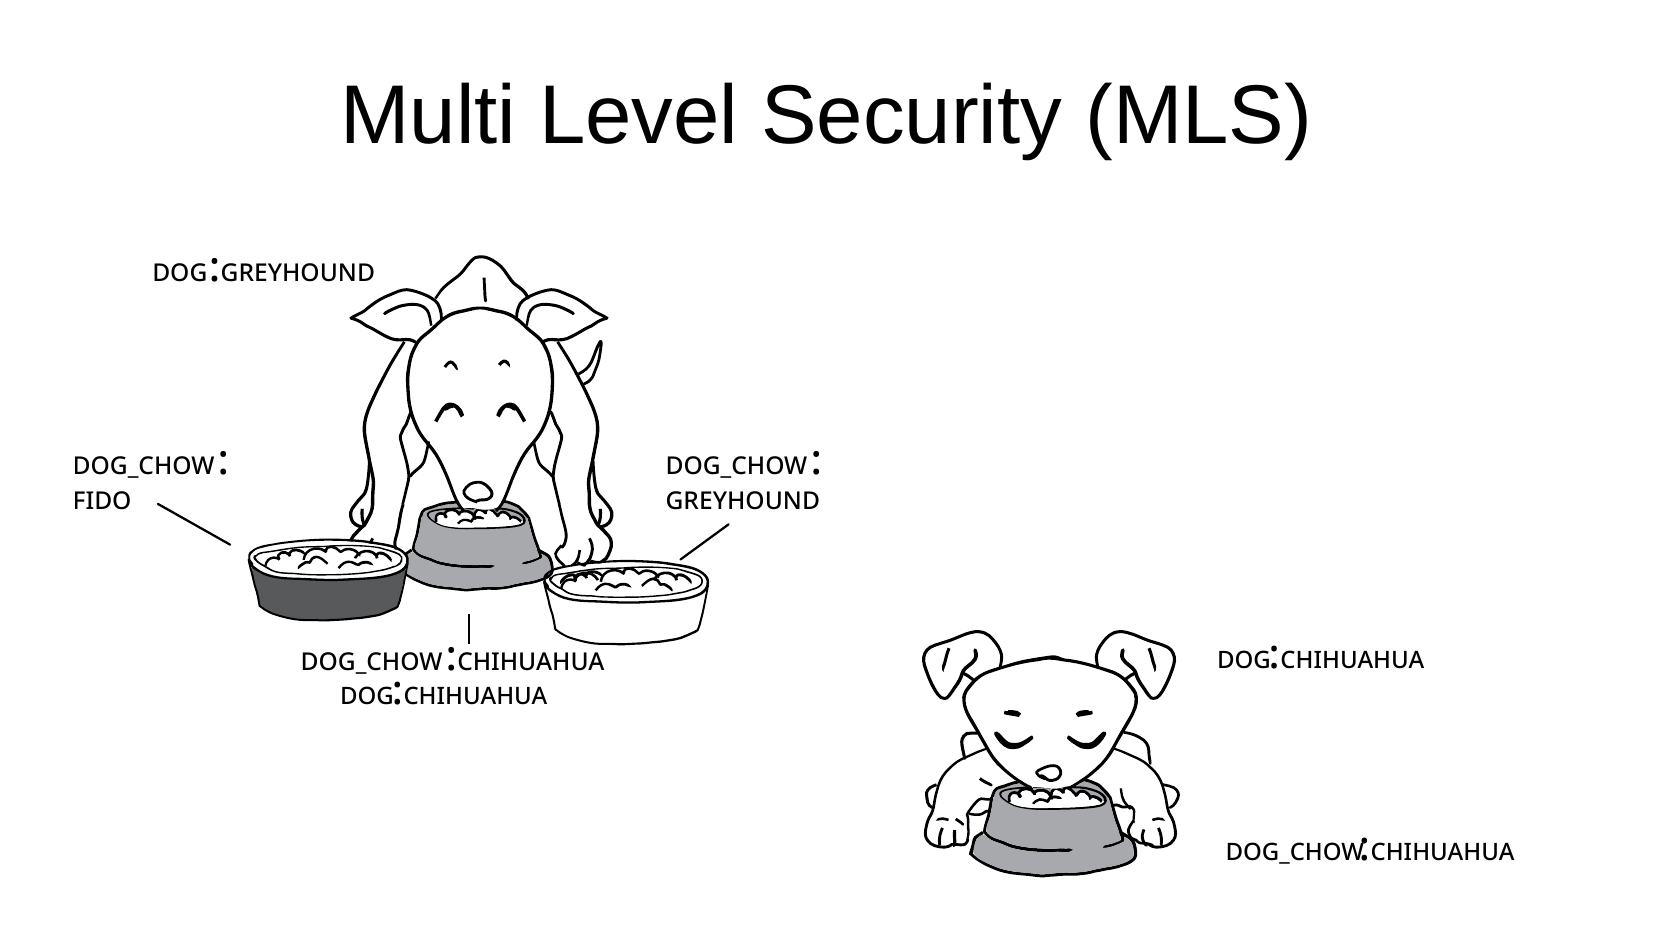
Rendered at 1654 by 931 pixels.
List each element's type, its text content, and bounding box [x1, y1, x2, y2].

picture [922, 630, 1531, 878]
title Multi Level Security (MLS) [82, 36, 1571, 193]
picture [75, 255, 826, 706]
